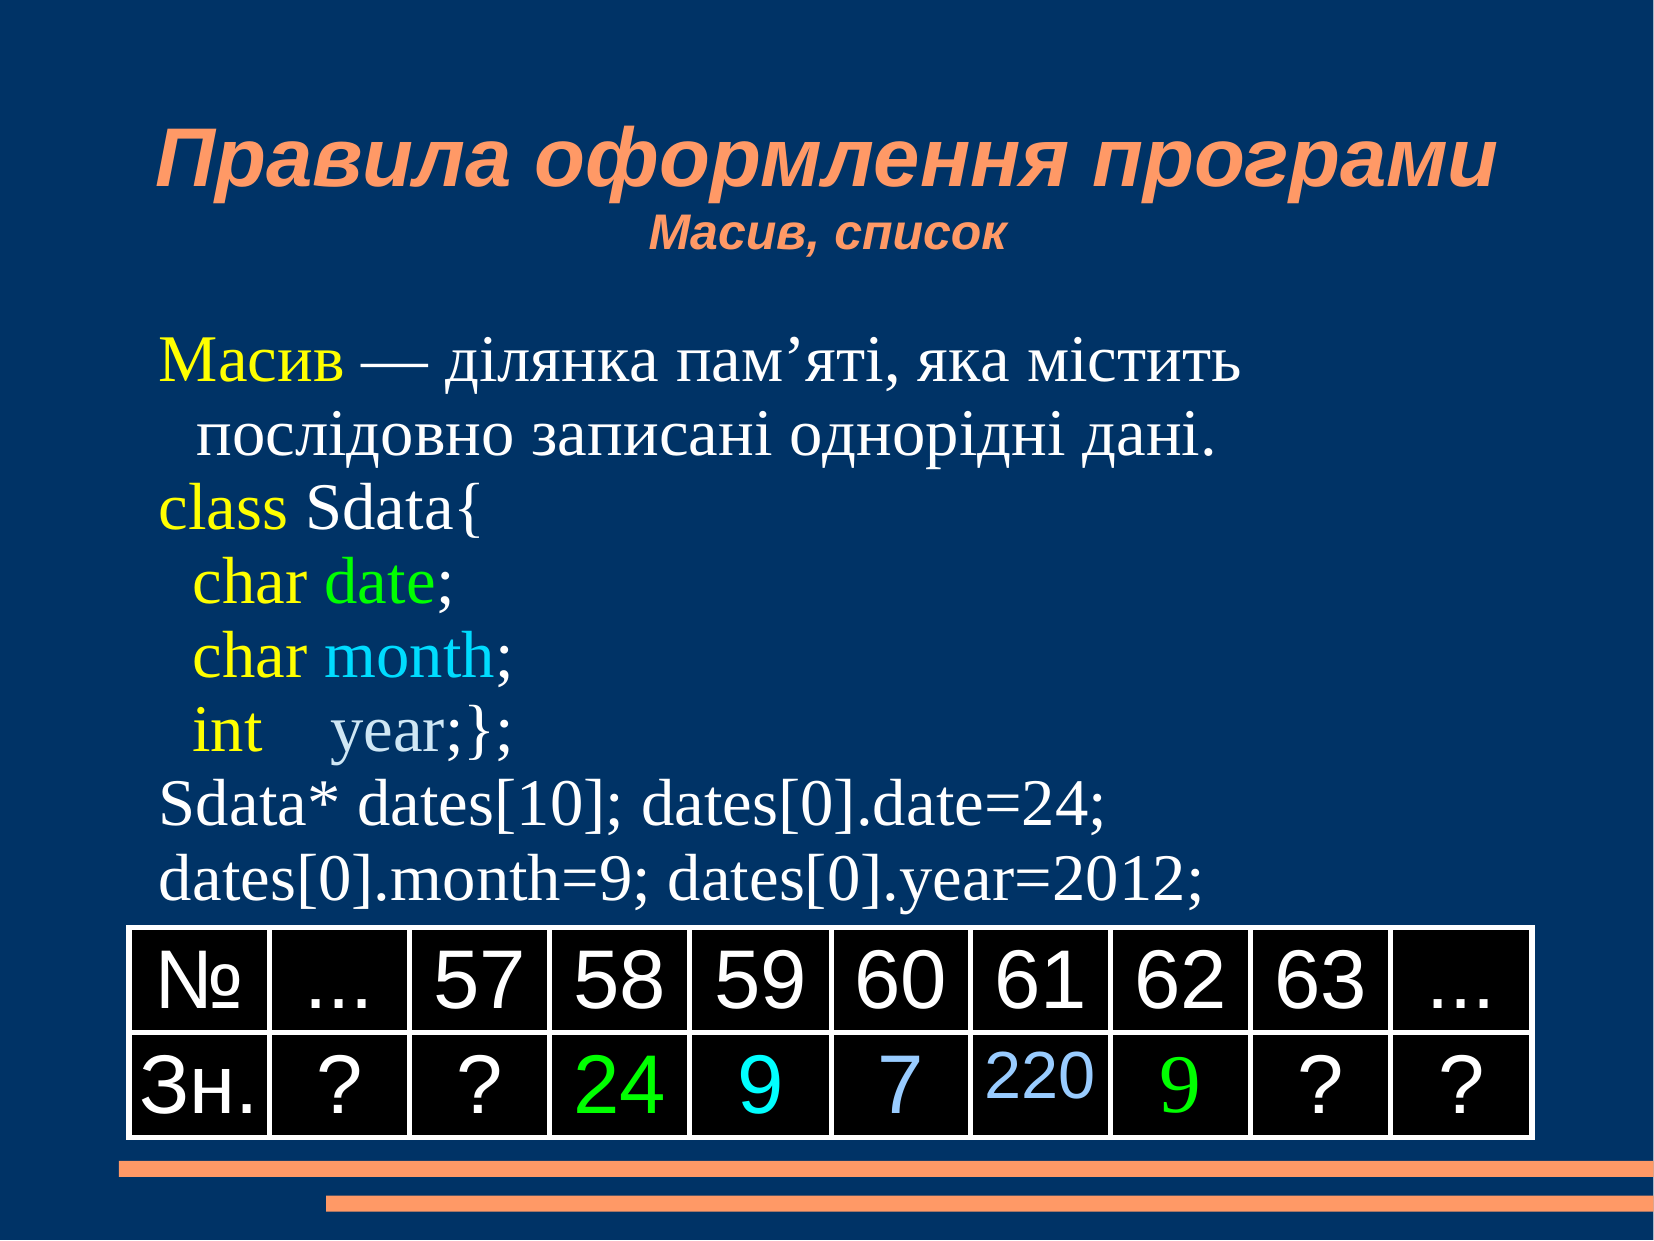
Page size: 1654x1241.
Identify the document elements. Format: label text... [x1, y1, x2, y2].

table_cell Зн. [132, 1035, 267, 1135]
table_header ... [272, 930, 407, 1030]
table_header 58 [552, 930, 687, 1030]
table_cell 220 [973, 1035, 1108, 1135]
table_header ... [1393, 930, 1529, 1030]
table_header 57 [412, 930, 547, 1030]
table_cell ? [272, 1035, 407, 1135]
table_cell ? [412, 1035, 547, 1135]
table_header 59 [692, 930, 829, 1030]
table_cell ? [1253, 1035, 1388, 1135]
table_cell 9 [692, 1035, 829, 1135]
table_header 61 [973, 930, 1108, 1030]
table_cell 9 [1113, 1035, 1248, 1135]
table_cell ? [1393, 1035, 1529, 1135]
table_header 62 [1113, 930, 1248, 1030]
title Правила оформлення програми Масив, список [121, 46, 1534, 325]
table_header № [132, 930, 267, 1030]
table_cell 24 [552, 1035, 687, 1135]
table_header 63 [1253, 930, 1388, 1030]
table_header 60 [834, 930, 968, 1030]
table_cell 7 [834, 1035, 968, 1135]
list Масив — ділянка пам’яті, яка містить послідовно записані однорідні дані. class Sdata{ char date; char month; int year;}; Sdata* dates[10]; dates[0].date=24; dates[0].month=9; dates[0].year=2012; [121, 322, 1561, 1132]
